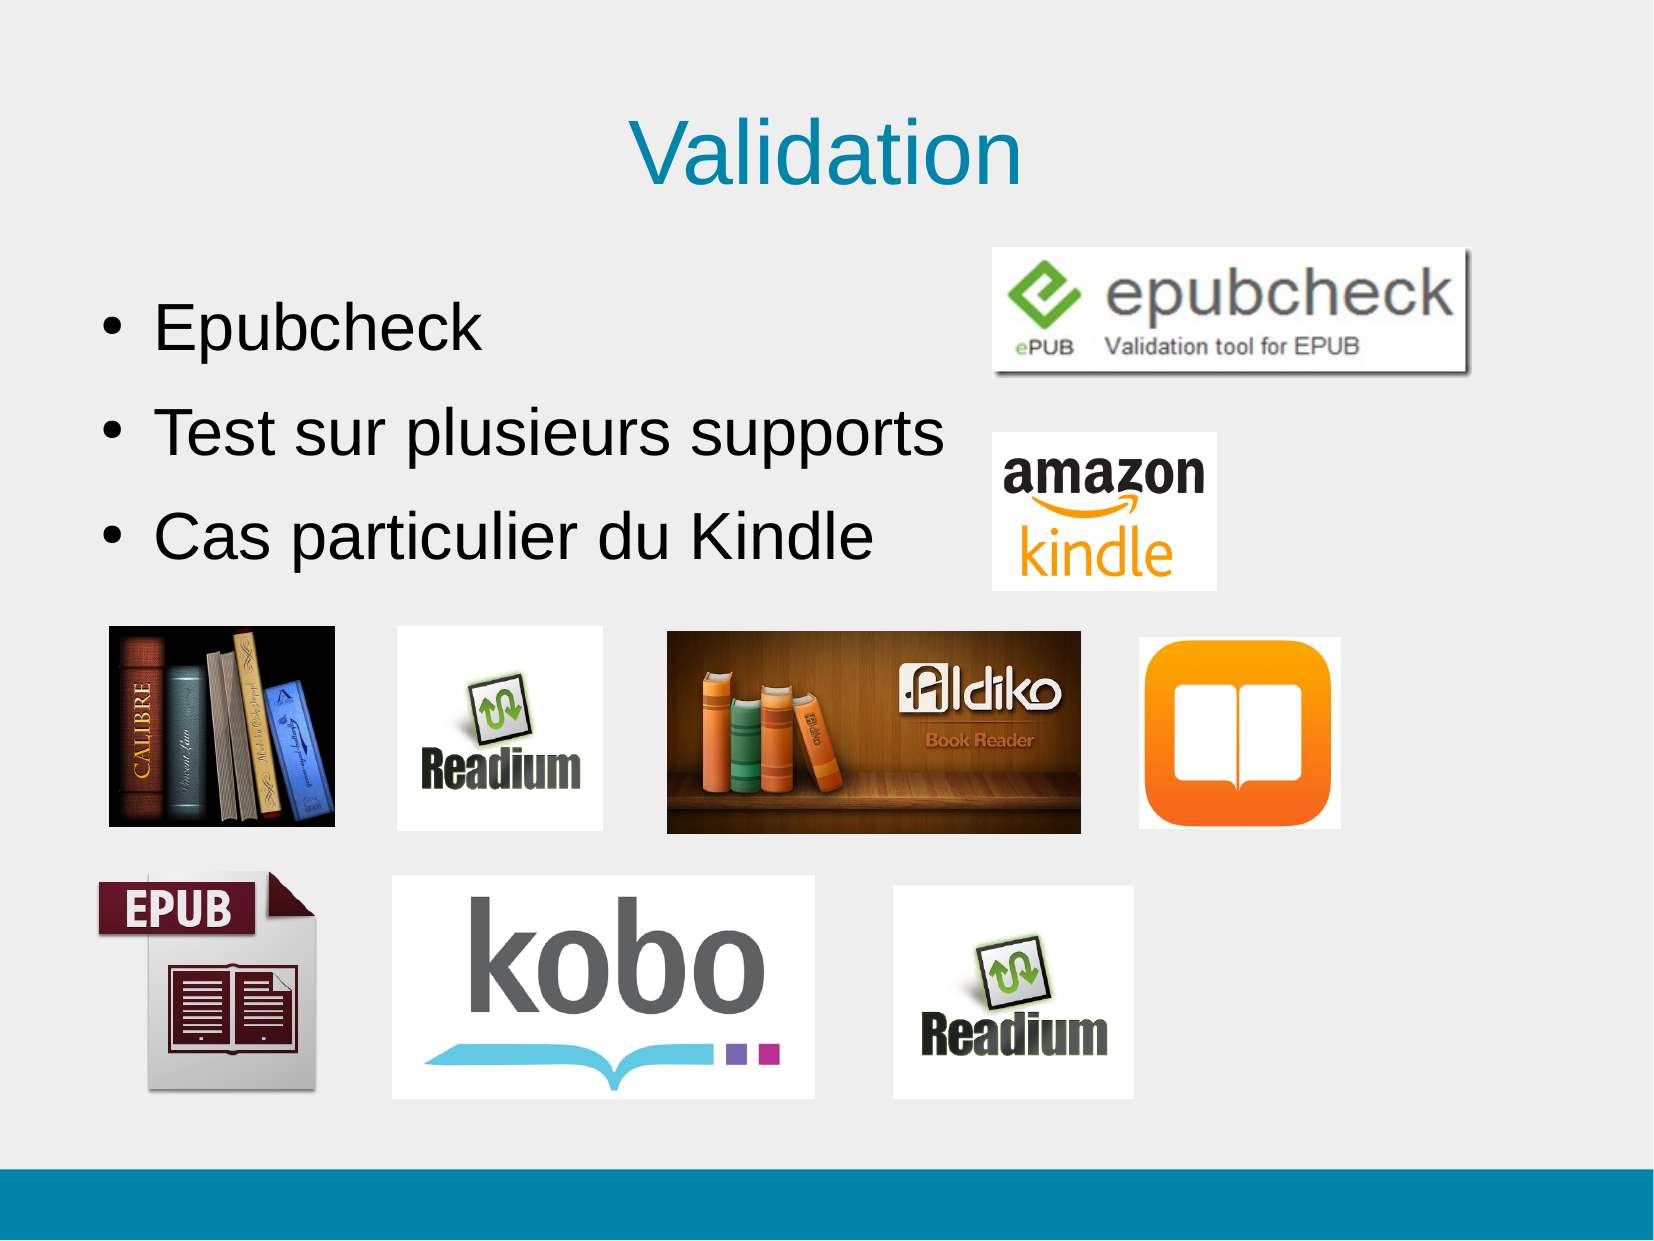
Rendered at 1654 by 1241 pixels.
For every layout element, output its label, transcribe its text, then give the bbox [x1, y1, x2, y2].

picture [992, 247, 1472, 378]
picture [397, 625, 603, 832]
title Validation [82, 49, 1571, 257]
picture [392, 875, 815, 1099]
picture [992, 432, 1217, 591]
picture [667, 631, 1081, 834]
text_box [0, 1169, 1654, 1241]
picture [893, 885, 1134, 1099]
picture [94, 862, 332, 1099]
list Epubcheck Test sur plusieurs supports Cas particulier du Kindle [82, 290, 1571, 1075]
picture [1139, 637, 1341, 829]
picture [109, 626, 335, 827]
